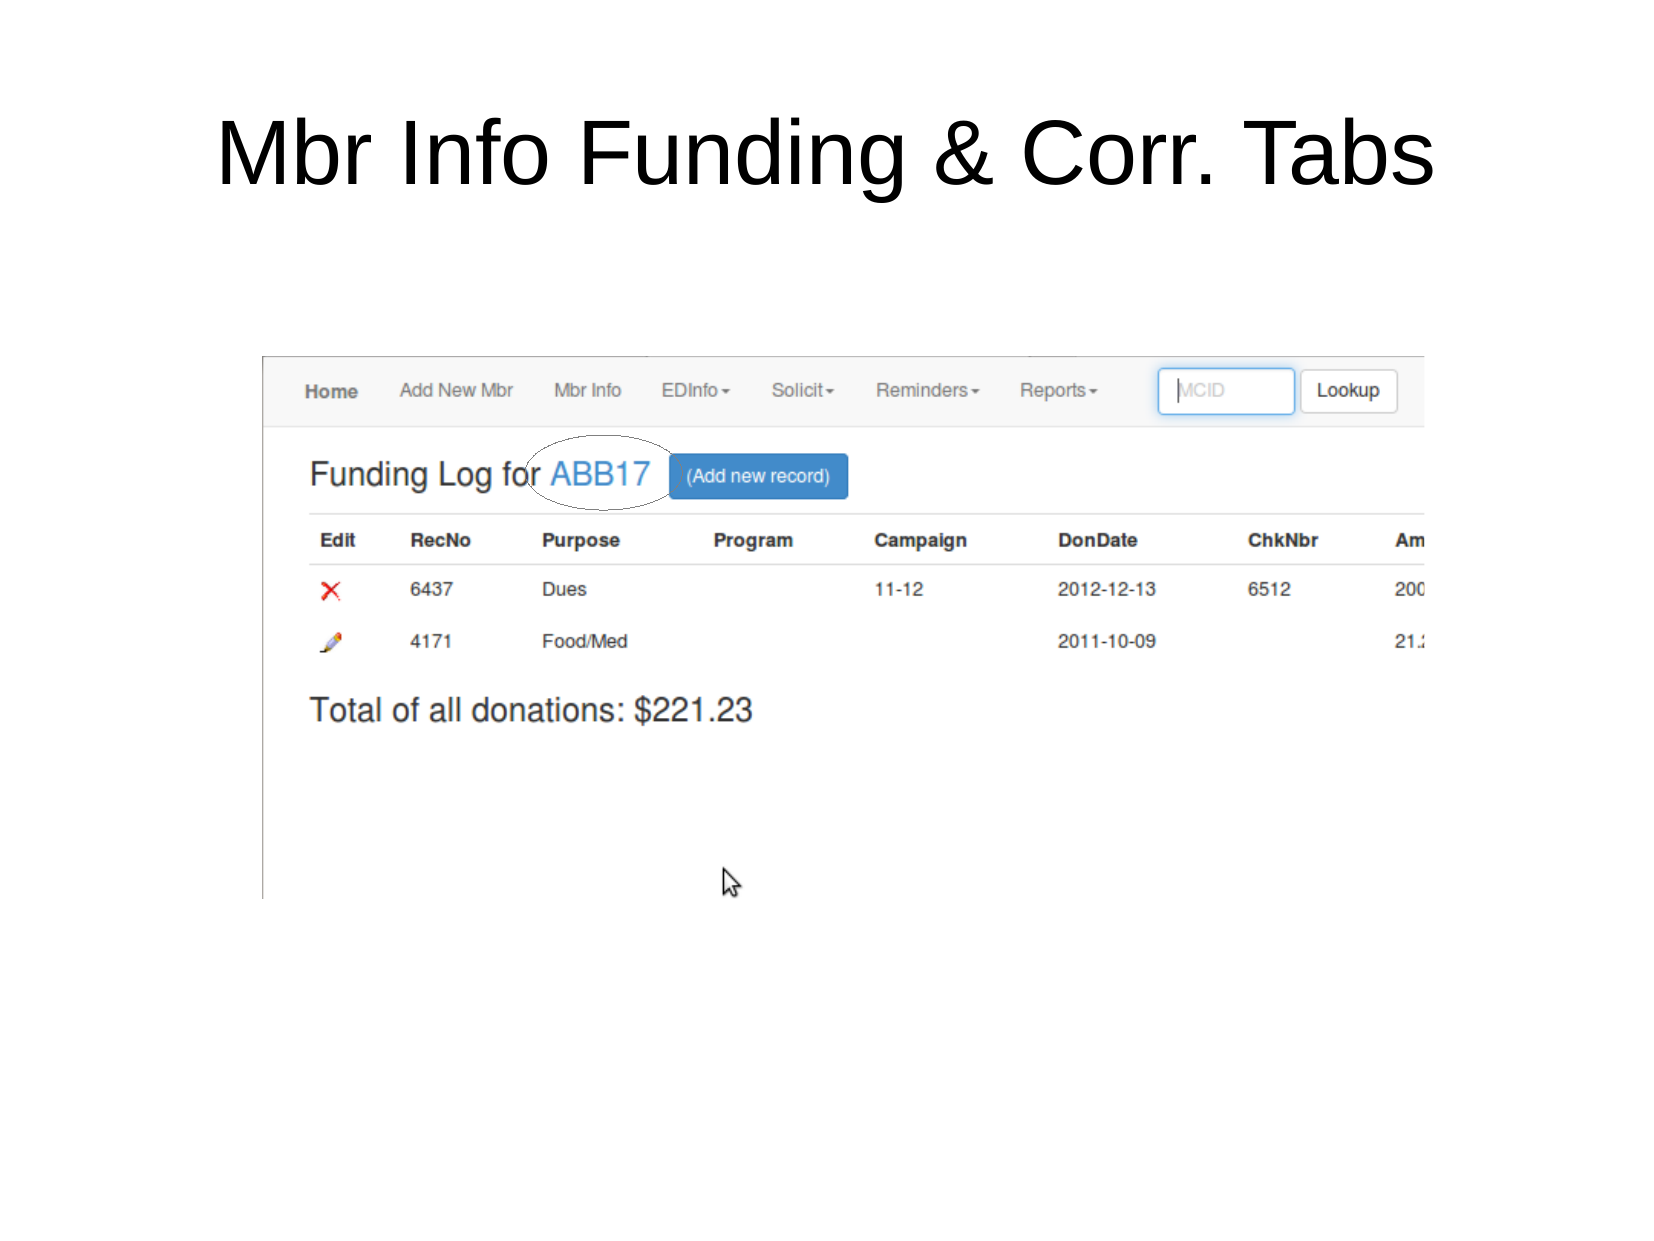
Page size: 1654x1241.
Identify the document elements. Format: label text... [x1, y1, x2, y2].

title Mbr Info Funding & Corr. Tabs [82, 49, 1571, 257]
text_box [525, 435, 683, 511]
picture [262, 356, 1425, 899]
